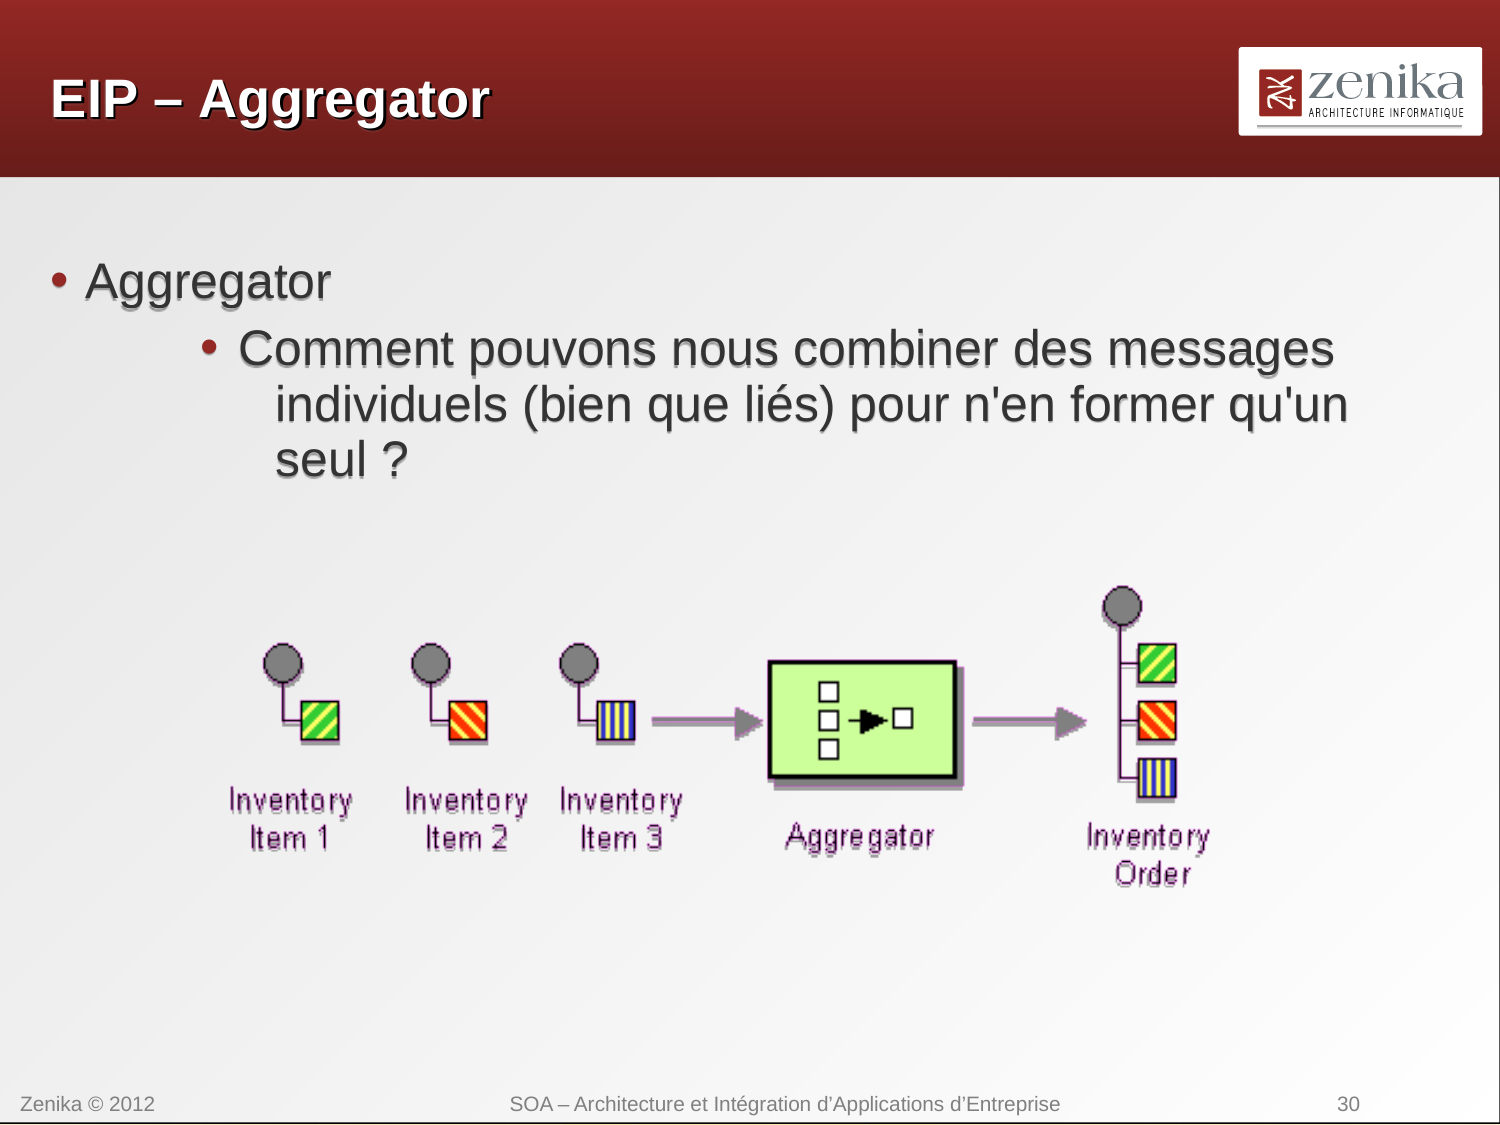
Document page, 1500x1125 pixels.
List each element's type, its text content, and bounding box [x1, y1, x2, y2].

picture [206, 584, 1247, 904]
subtitle Aggregator Comment pouvons nous combiner des messages individuels (bien que liés) pour n'en former qu'un seul ? [50, 249, 1477, 1064]
title EIP – Aggregator [50, 22, 1206, 172]
